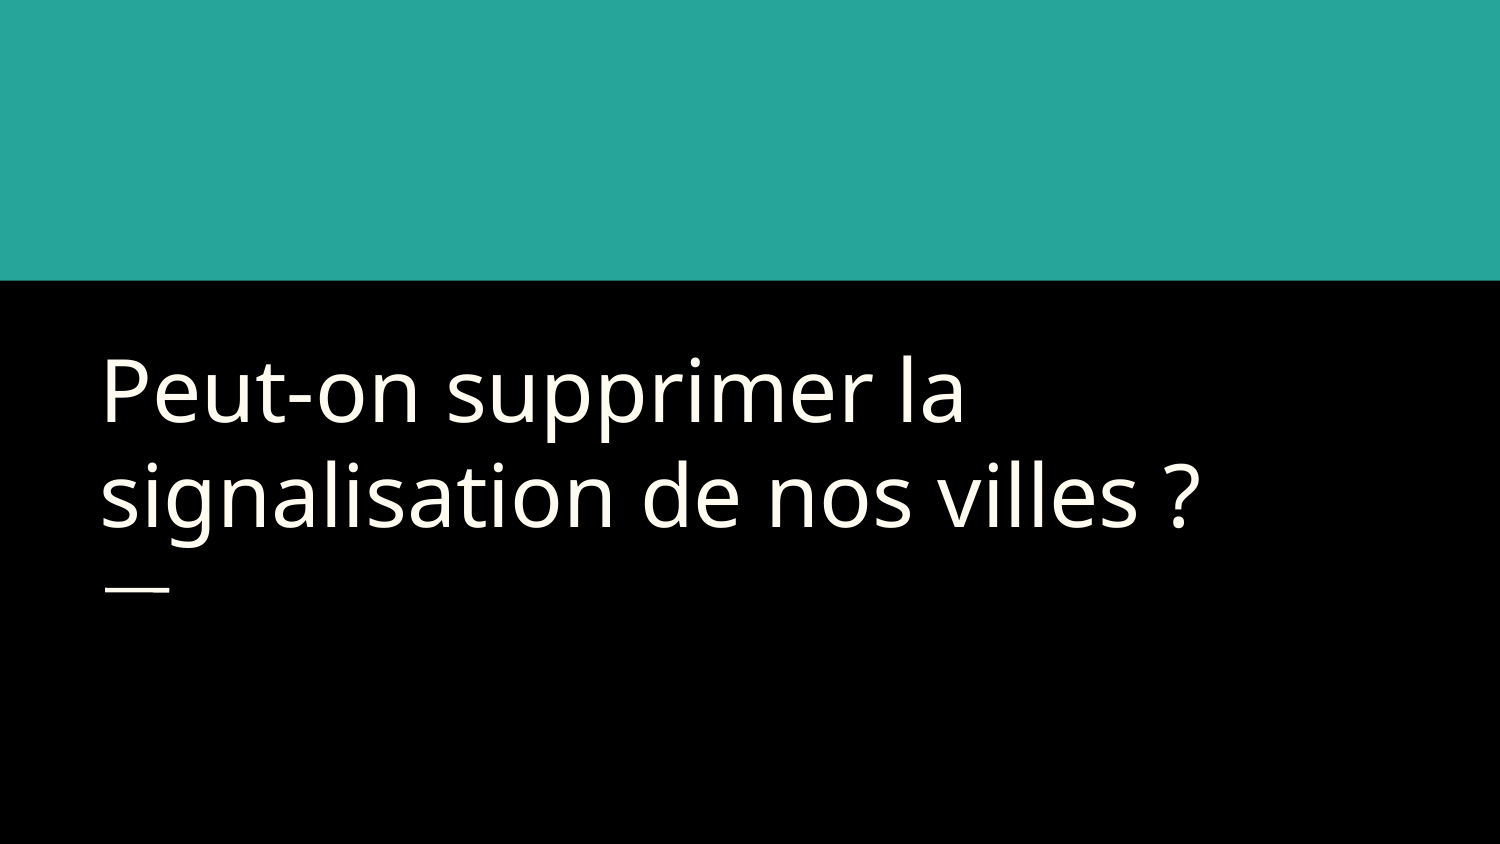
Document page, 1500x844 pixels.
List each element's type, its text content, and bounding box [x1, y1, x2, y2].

title Peut-on supprimer la signalisation de nos villes ? [84, 310, 1416, 561]
